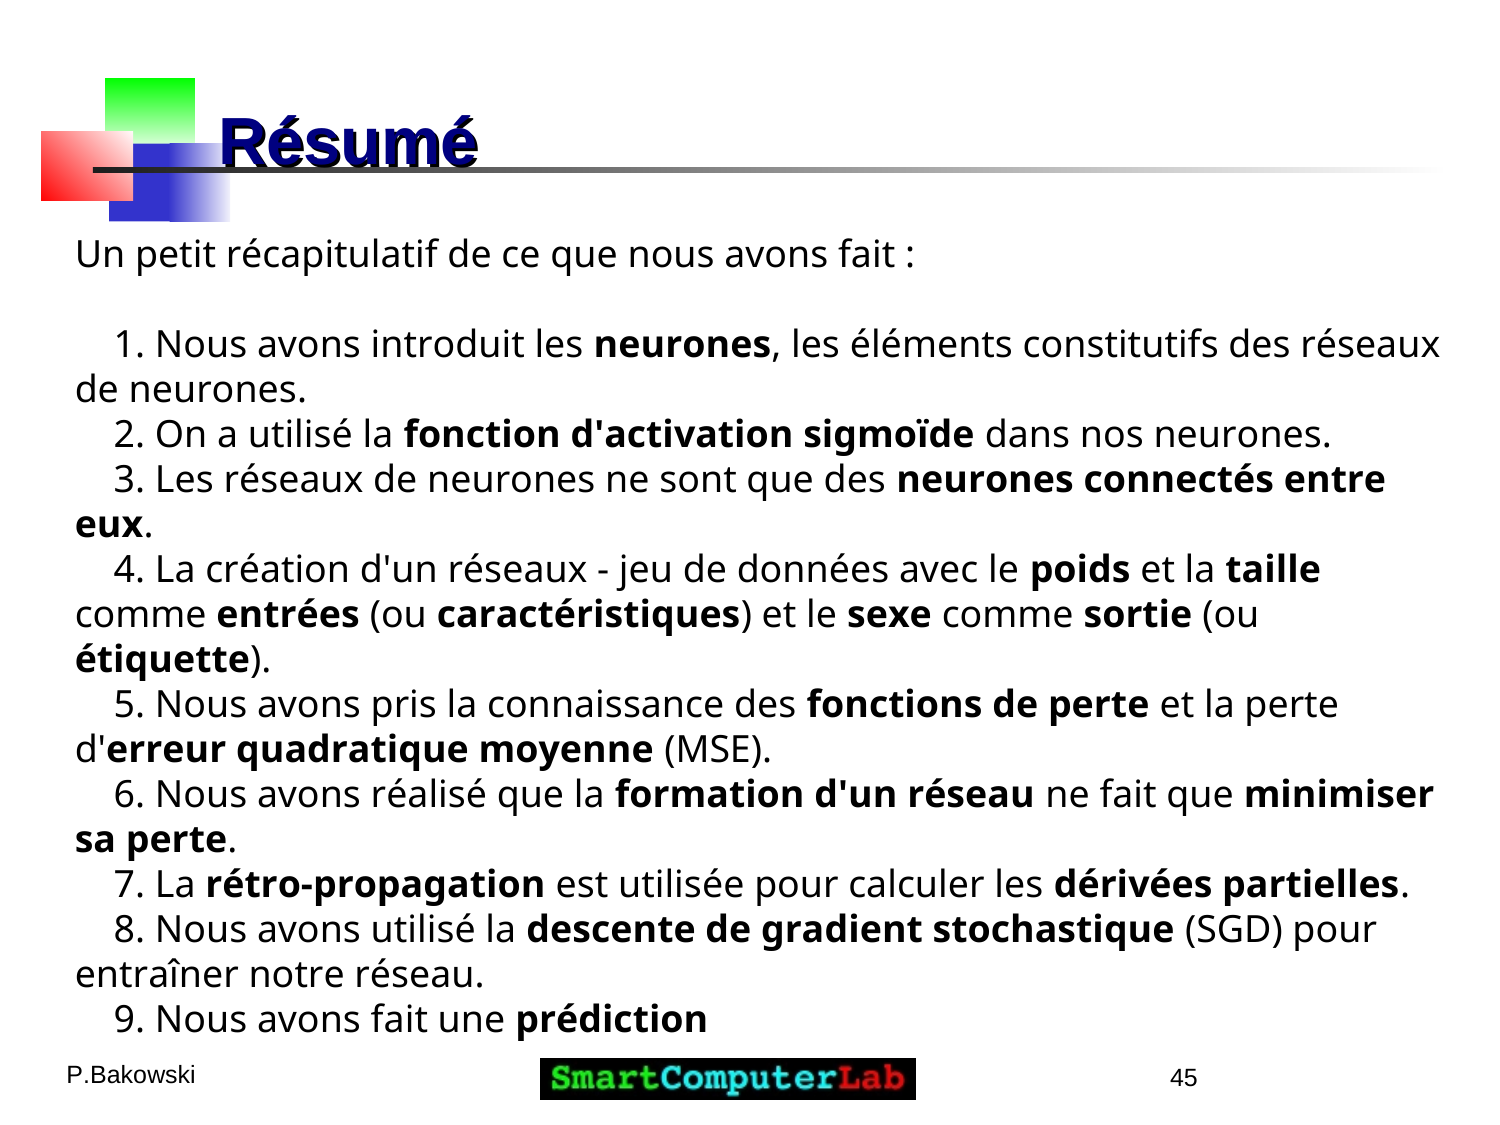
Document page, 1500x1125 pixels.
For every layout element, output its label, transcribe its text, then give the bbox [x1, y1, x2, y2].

picture [540, 1058, 916, 1100]
text_box Un petit récapitulatif de ce que nous avons fait : 1. Nous avons introduit les neurones, les éléments constitutifs des réseaux de neurones. 2. On a utilisé la fonction d'activation sigmoïde dans nos neurones. 3. Les réseaux de neurones ne sont que des neurones connectés entre eux. 4. La création d'un réseaux - jeu de données avec le poids et la taille comme entrées (ou caractéristiques) et le sexe comme sortie (ou étiquette). 5. Nous avons pris la connaissance des fonctions de perte et la perte d'erreur quadratique moyenne (MSE). 6. Nous avons réalisé que la formation d'un réseau ne fait que minimiser sa perte. 7. La rétro-propagation est utilisée pour calculer les dérivées partielles. 8. Nous avons utilisé la descente de gradient stochastique (SGD) pour entraîner notre réseau. 9. Nous avons fait une prédiction [60, 222, 1471, 1003]
title Résumé [203, 90, 1456, 186]
